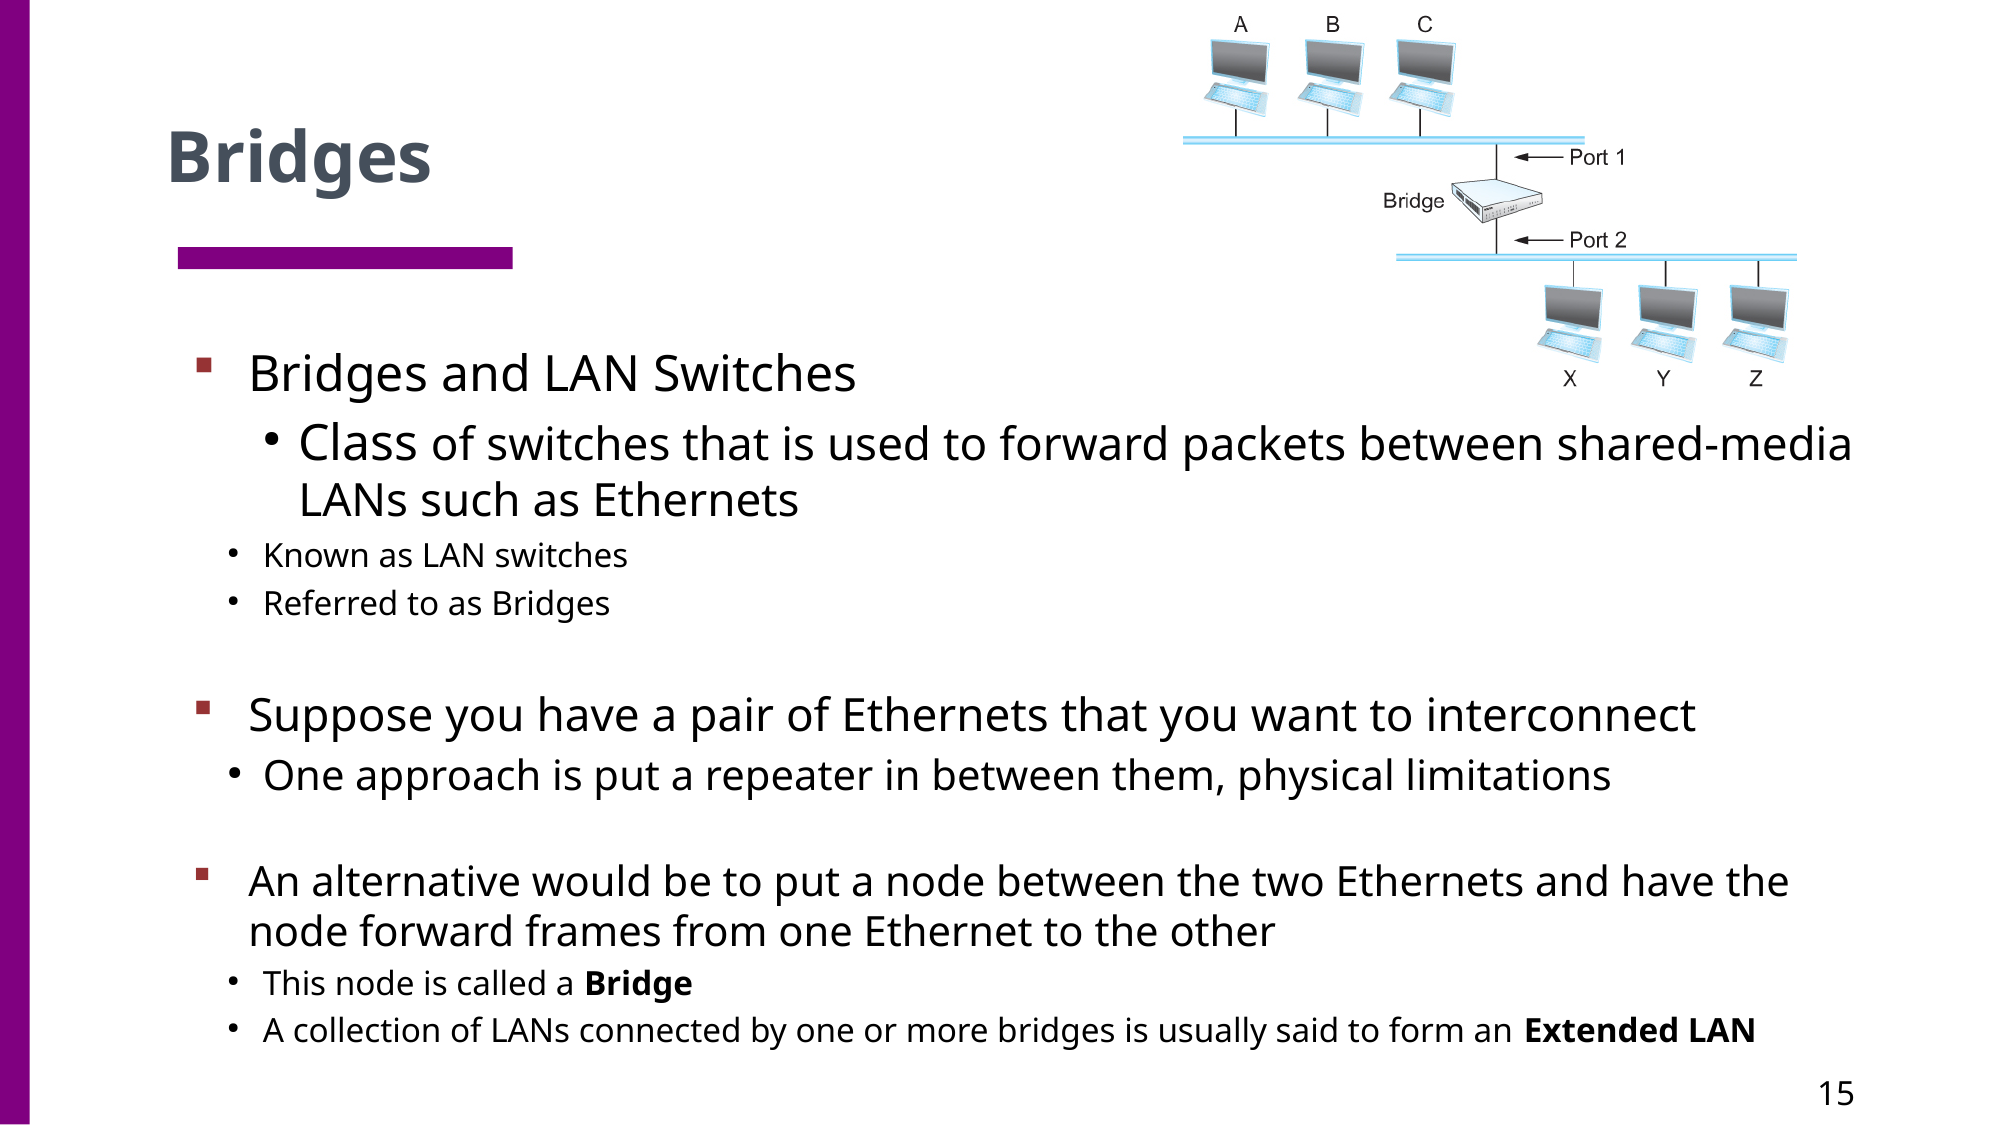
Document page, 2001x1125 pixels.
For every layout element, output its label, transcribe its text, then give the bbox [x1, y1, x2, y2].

text_box Bridges [151, 0, 1849, 212]
picture [1183, 13, 1797, 390]
text_box Bridges and LAN Switches Class of switches that is used to forward packets between shared-media LANs such as Ethernets Known as LAN switches Referred to as Bridges Suppose you have a pair of Ethernets that you want to interconnect One approach is put a repeater in between them, physical limitations An alternative would be to put a node between the two Ethernets and have the node forward frames from one Ethernet to the other This node is called a Bridge A collection of LANs connected by one or more bridges is usually said to form an Extended LAN [177, 326, 1875, 1050]
